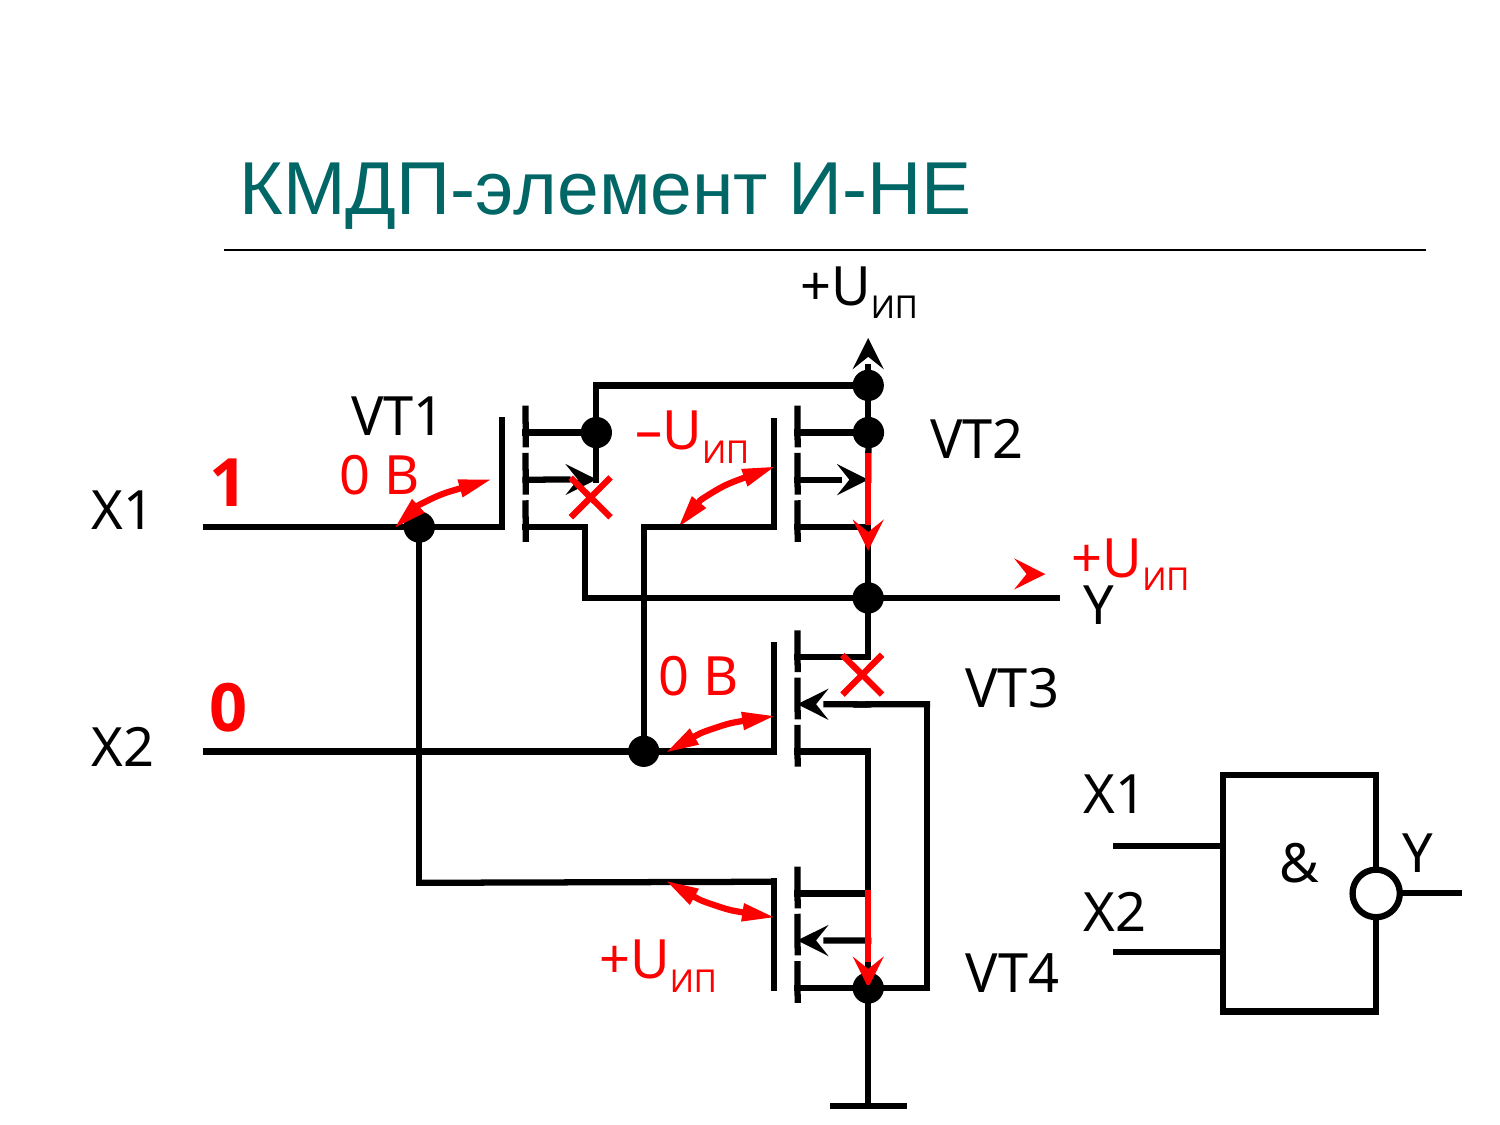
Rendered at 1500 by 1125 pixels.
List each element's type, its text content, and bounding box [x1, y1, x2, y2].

text_box [1352, 869, 1400, 918]
text_box 0 В [324, 432, 514, 513]
text_box 0 [194, 656, 278, 753]
text_box 0 В [643, 633, 833, 714]
text_box Y [1387, 810, 1483, 892]
text_box VT4 [951, 931, 1105, 1012]
text_box 1 [194, 432, 278, 528]
text_box VT2 [915, 397, 1069, 478]
title КМДП-элемент И-НЕ [224, 49, 1425, 237]
text_box X2 [76, 704, 219, 785]
text_box +UИП [785, 243, 975, 333]
text_box X2 [1068, 869, 1211, 950]
text_box & [1222, 775, 1377, 1012]
text_box X1 [76, 467, 219, 549]
text_box X1 [1068, 751, 1211, 832]
text_box VT3 [950, 645, 1105, 726]
text_box +UИП [584, 916, 774, 1007]
text_box –UИП [620, 387, 810, 478]
text_box Y [1068, 605, 1211, 643]
text_box VT1 [336, 373, 490, 432]
text_box +UИП [1056, 515, 1246, 605]
